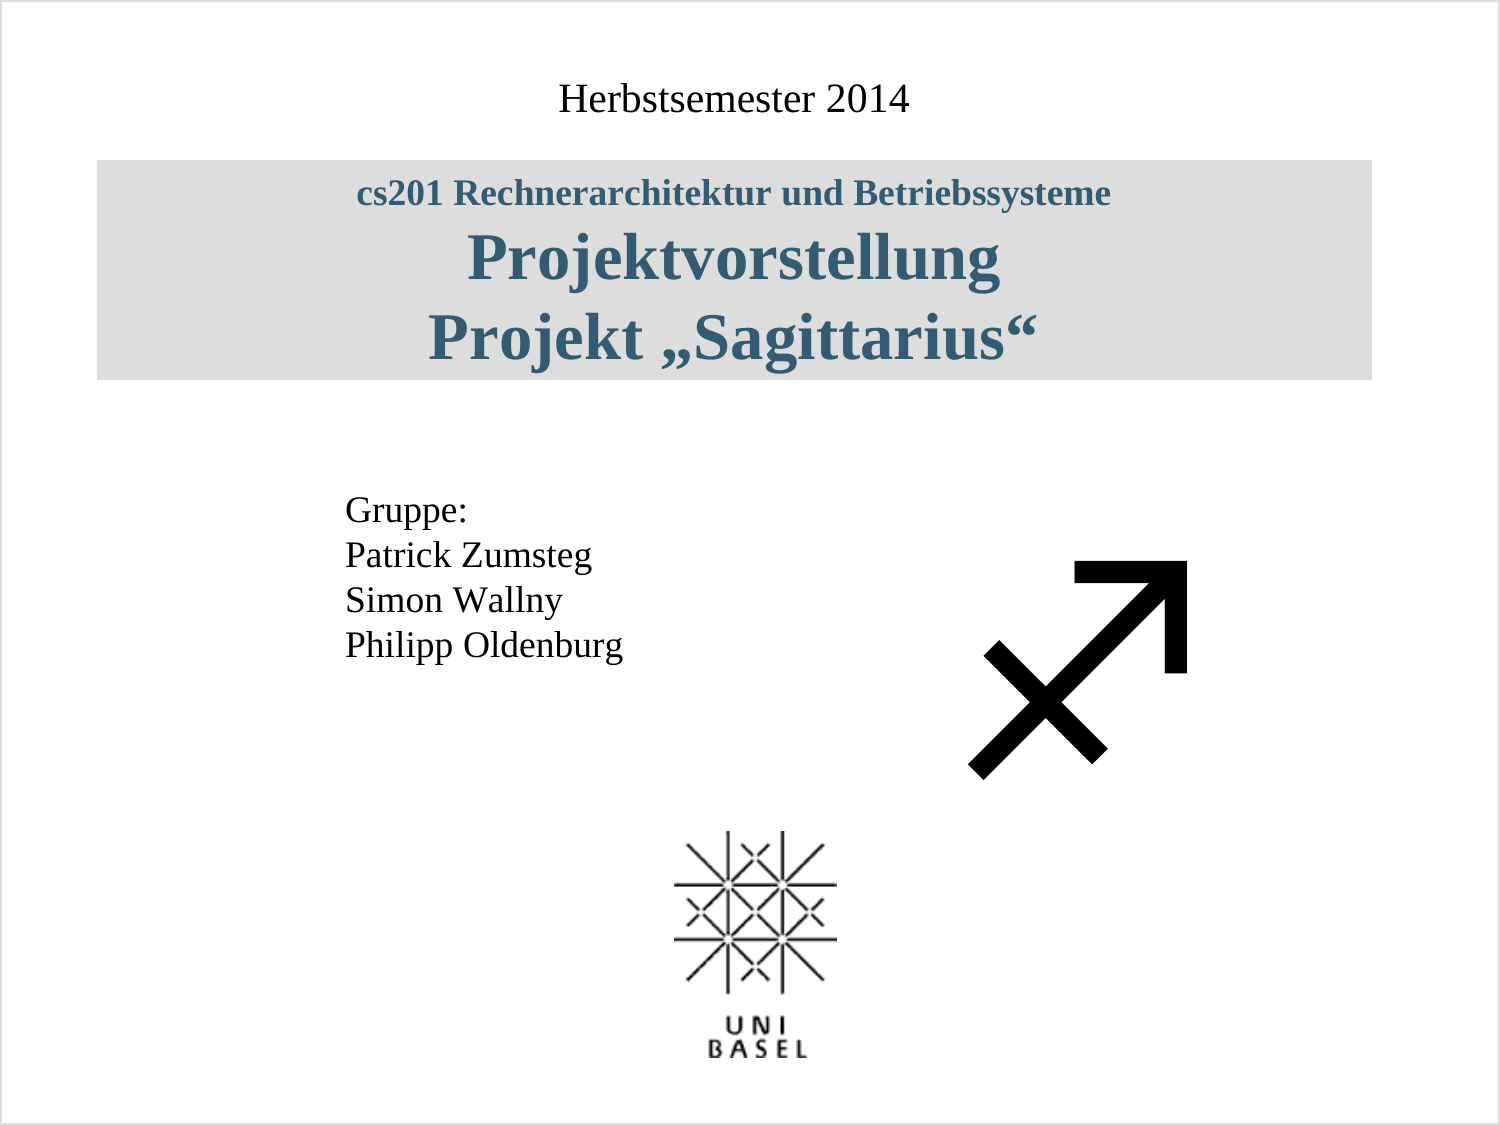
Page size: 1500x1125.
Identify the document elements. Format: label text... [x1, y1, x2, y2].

picture [674, 831, 837, 1059]
text_box Gruppe: Patrick Zumsteg Simon Wallny Philipp Oldenburg [330, 476, 639, 673]
text_box Herbstsemester 2014 [209, 63, 1260, 139]
text_box ♐ [928, 472, 1227, 848]
text_box cs201 Rechnerarchitektur und Betriebssysteme Projektvorstellung Projekt „Sagittarius“ [96, 160, 1372, 381]
